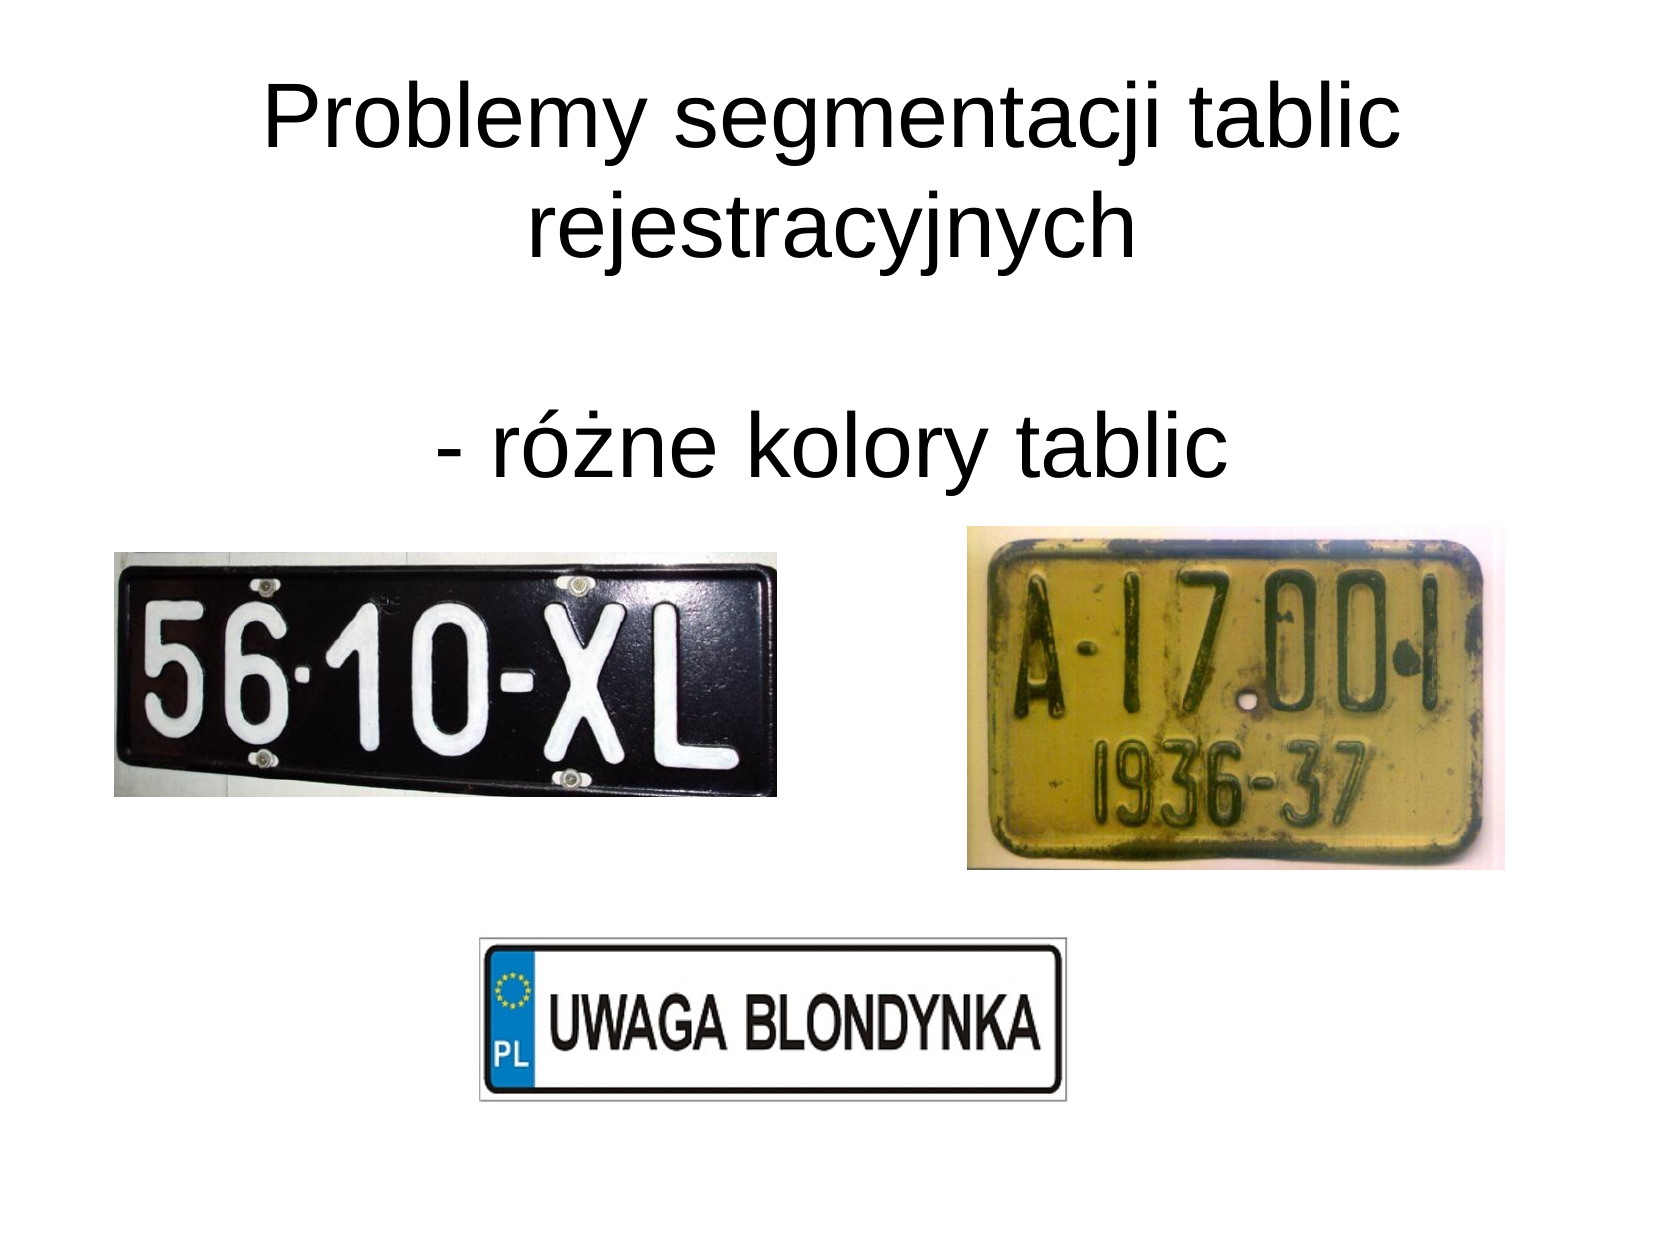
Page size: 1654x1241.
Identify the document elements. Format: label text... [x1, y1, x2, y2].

title Problemy segmentacji tablic rejestracyjnych - różne kolory tablic [82, 49, 1583, 502]
picture [114, 552, 777, 797]
picture [967, 526, 1505, 871]
picture [479, 933, 1075, 1105]
